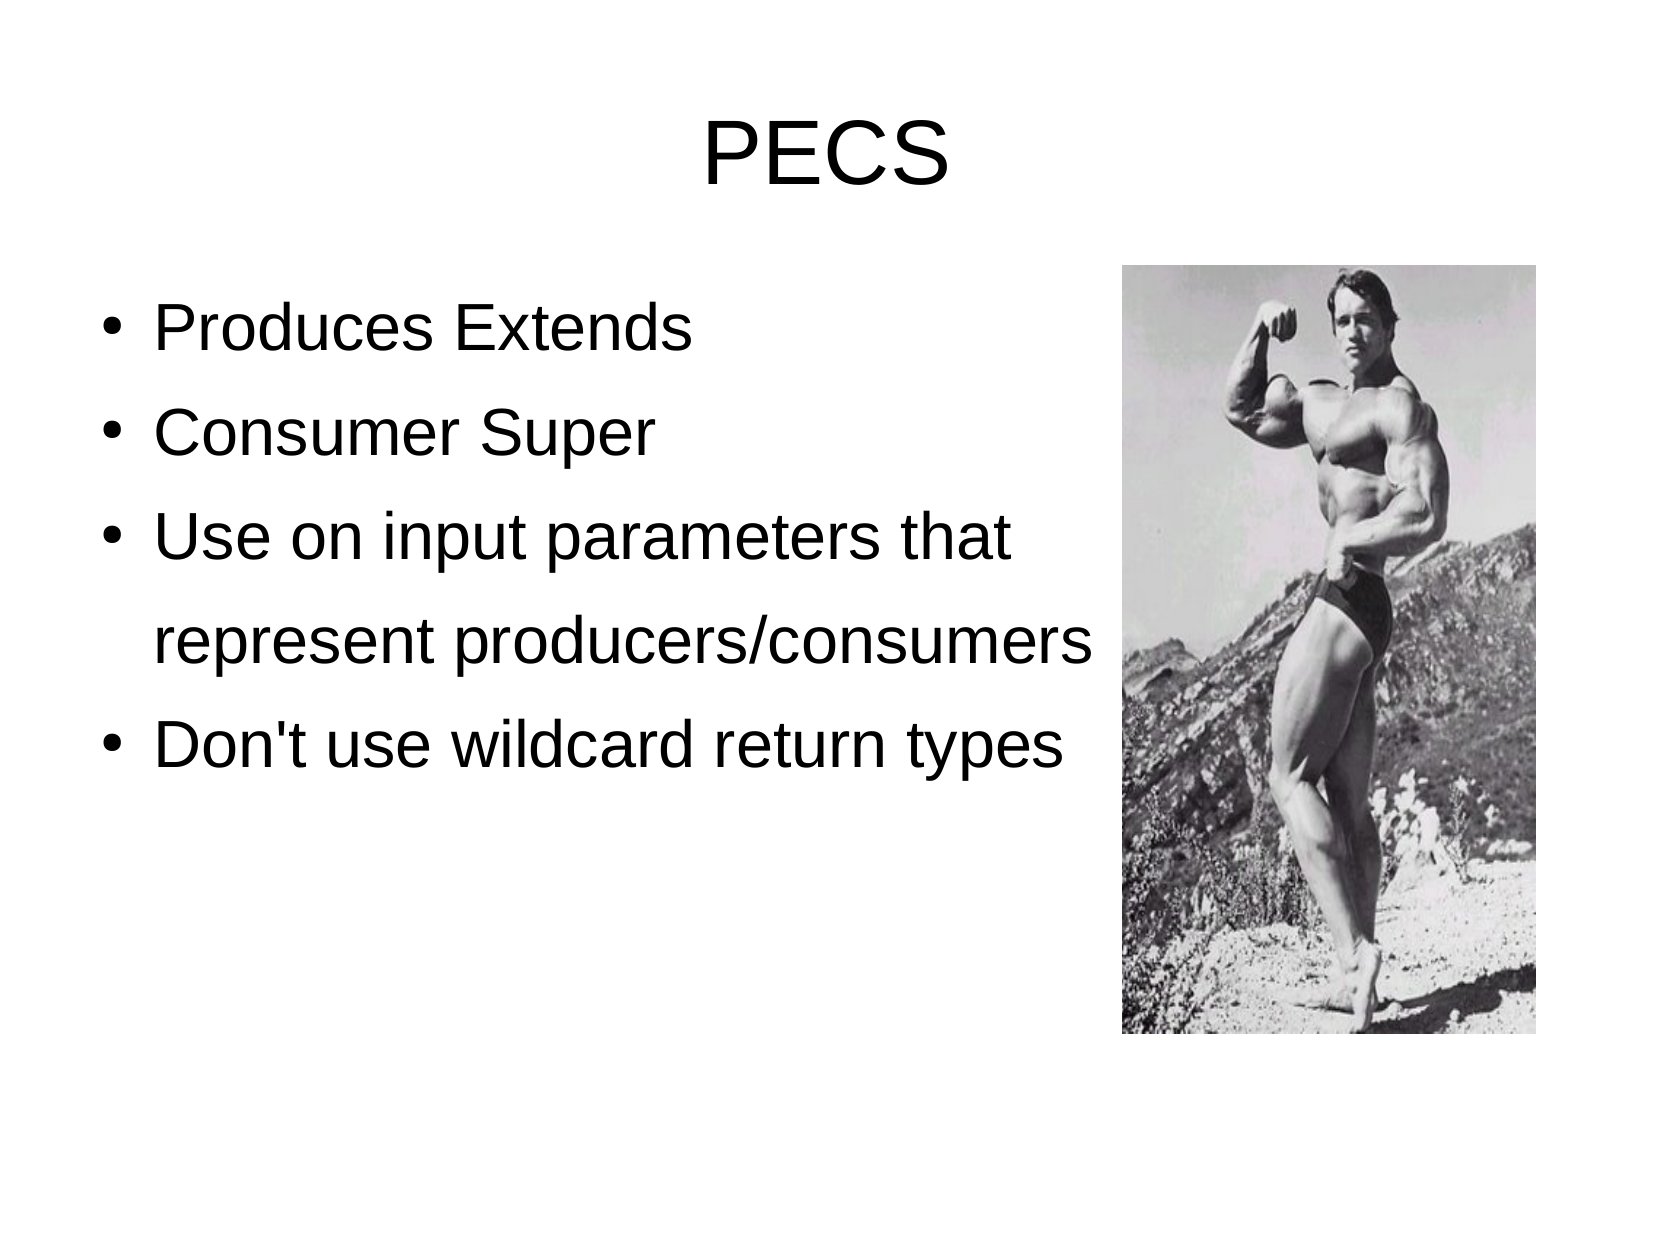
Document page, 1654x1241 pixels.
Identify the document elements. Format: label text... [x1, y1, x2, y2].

picture [1122, 265, 1536, 1034]
list Produces Extends Consumer Super Use on input parameters that represent producers/consumers Don't use wildcard return types [82, 290, 1571, 1094]
title PECS [82, 56, 1571, 250]
